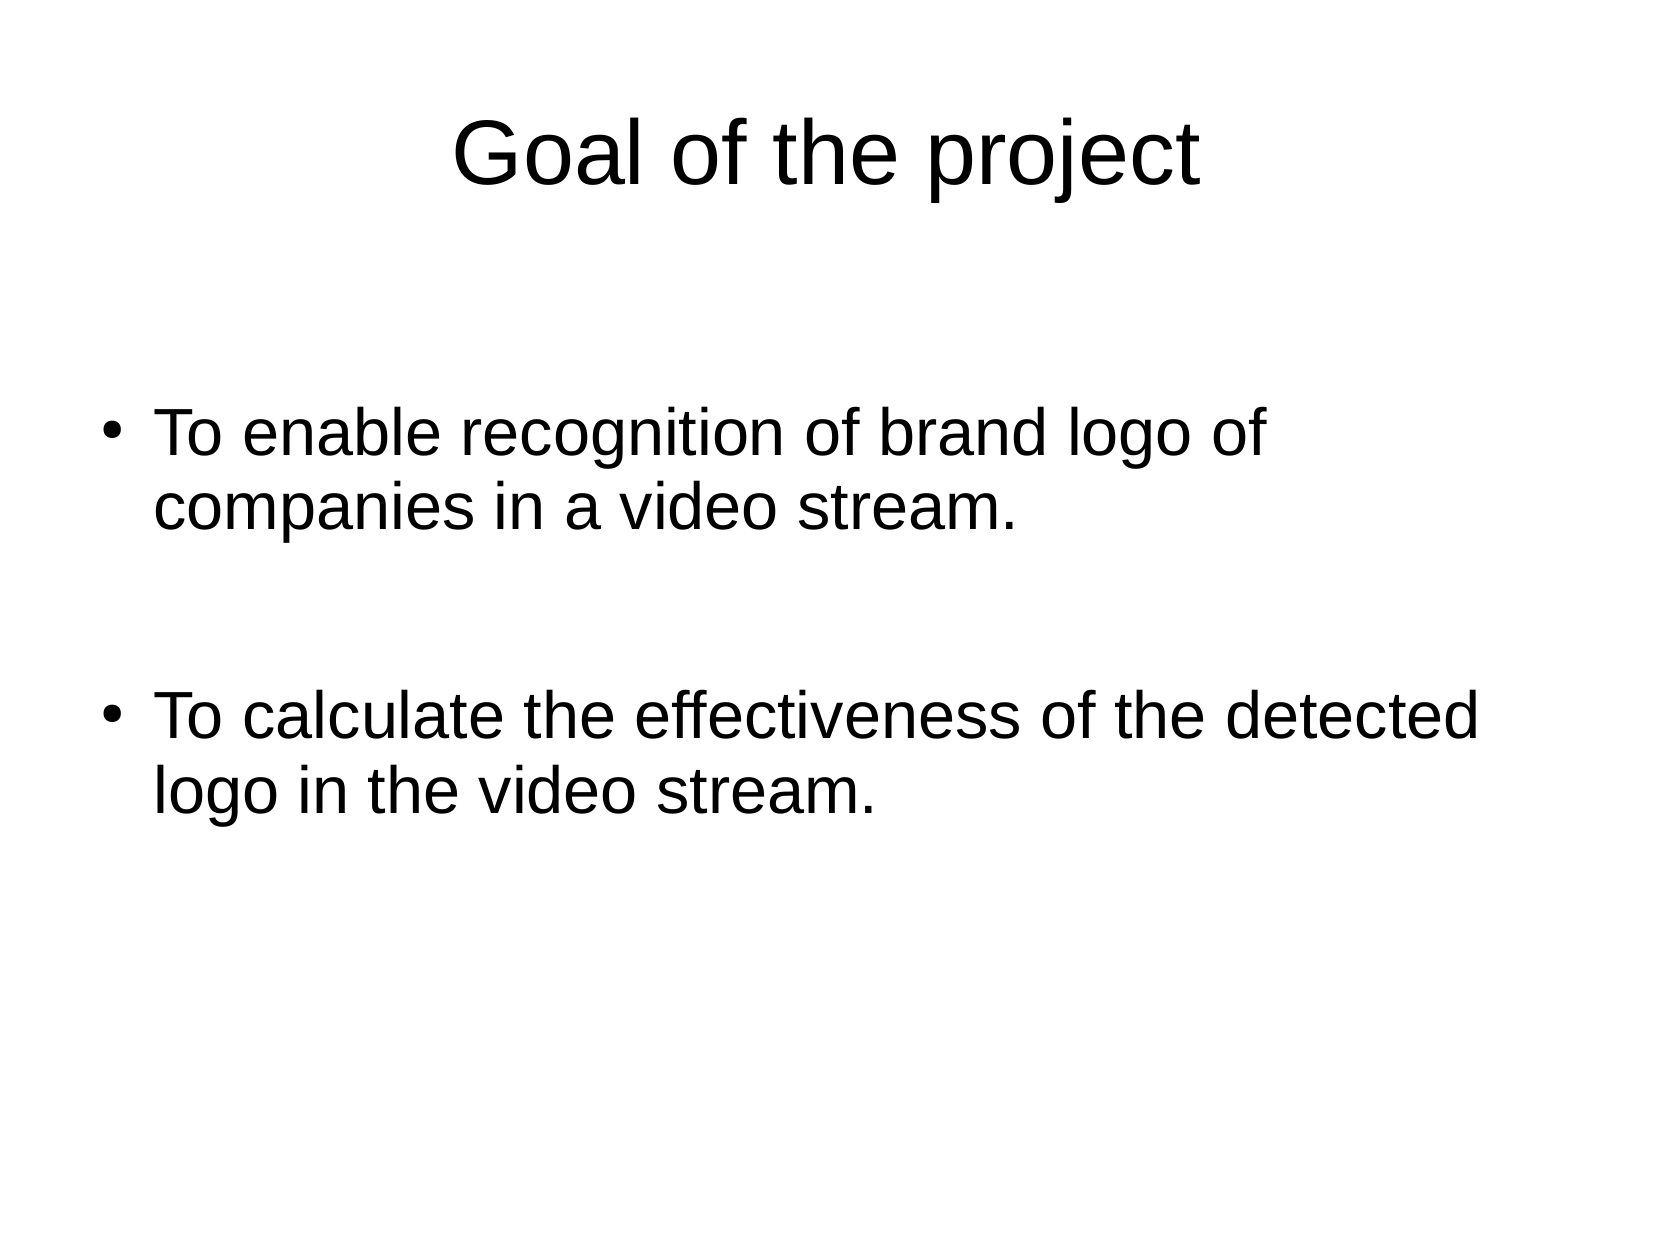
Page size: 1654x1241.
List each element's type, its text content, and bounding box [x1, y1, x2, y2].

list To enable recognition of brand logo of companies in a video stream. To calculate the effectiveness of the detected logo in the video stream. [82, 290, 1571, 1010]
title Goal of the project [82, 49, 1571, 257]
